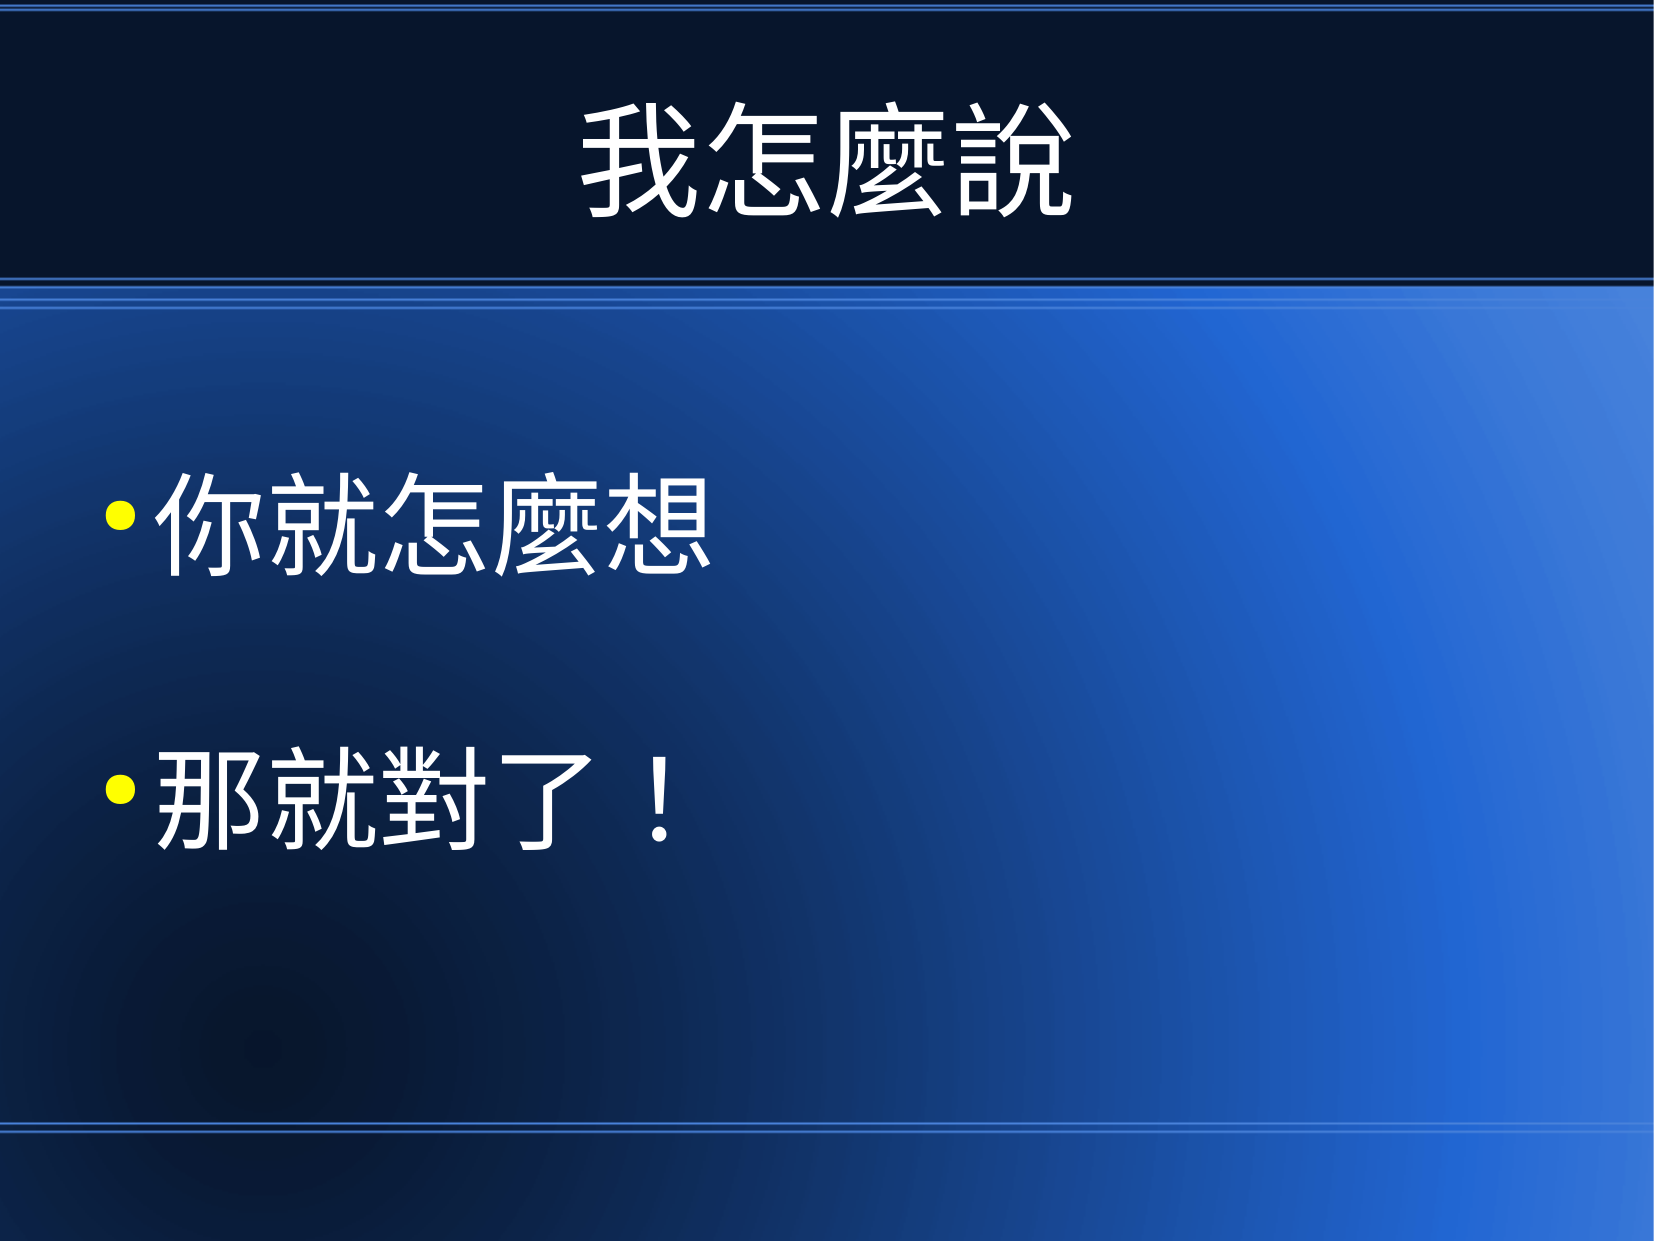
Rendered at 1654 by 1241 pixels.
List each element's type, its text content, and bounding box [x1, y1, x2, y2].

title 我怎麼說 [82, 49, 1571, 257]
list 你就怎麼想 那就對了！ [82, 355, 1571, 1241]
picture [0, 0, 1654, 1241]
